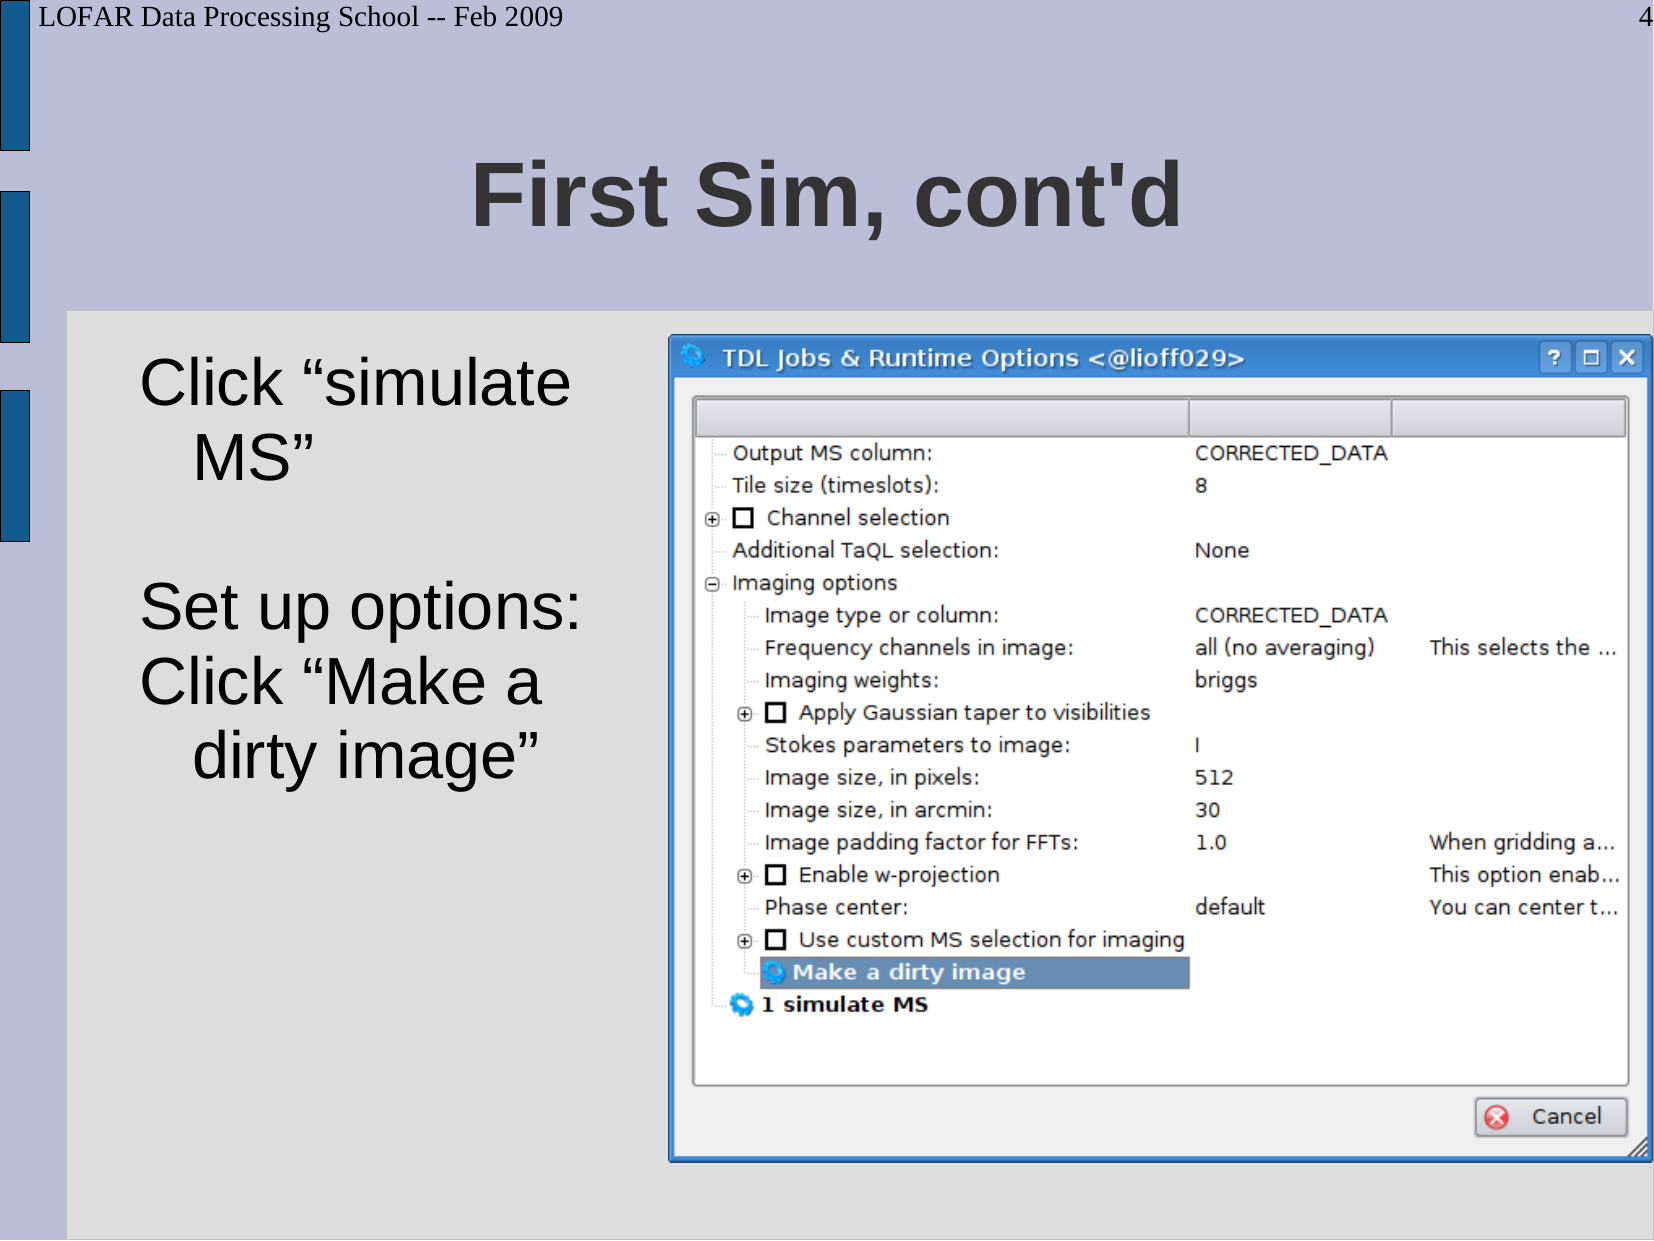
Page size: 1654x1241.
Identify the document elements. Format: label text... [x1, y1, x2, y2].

picture [668, 334, 1654, 1163]
list Click “simulate MS” Set up options: Click “Make a dirty image” [121, 344, 668, 1127]
title First Sim, cont'd [121, 91, 1534, 299]
